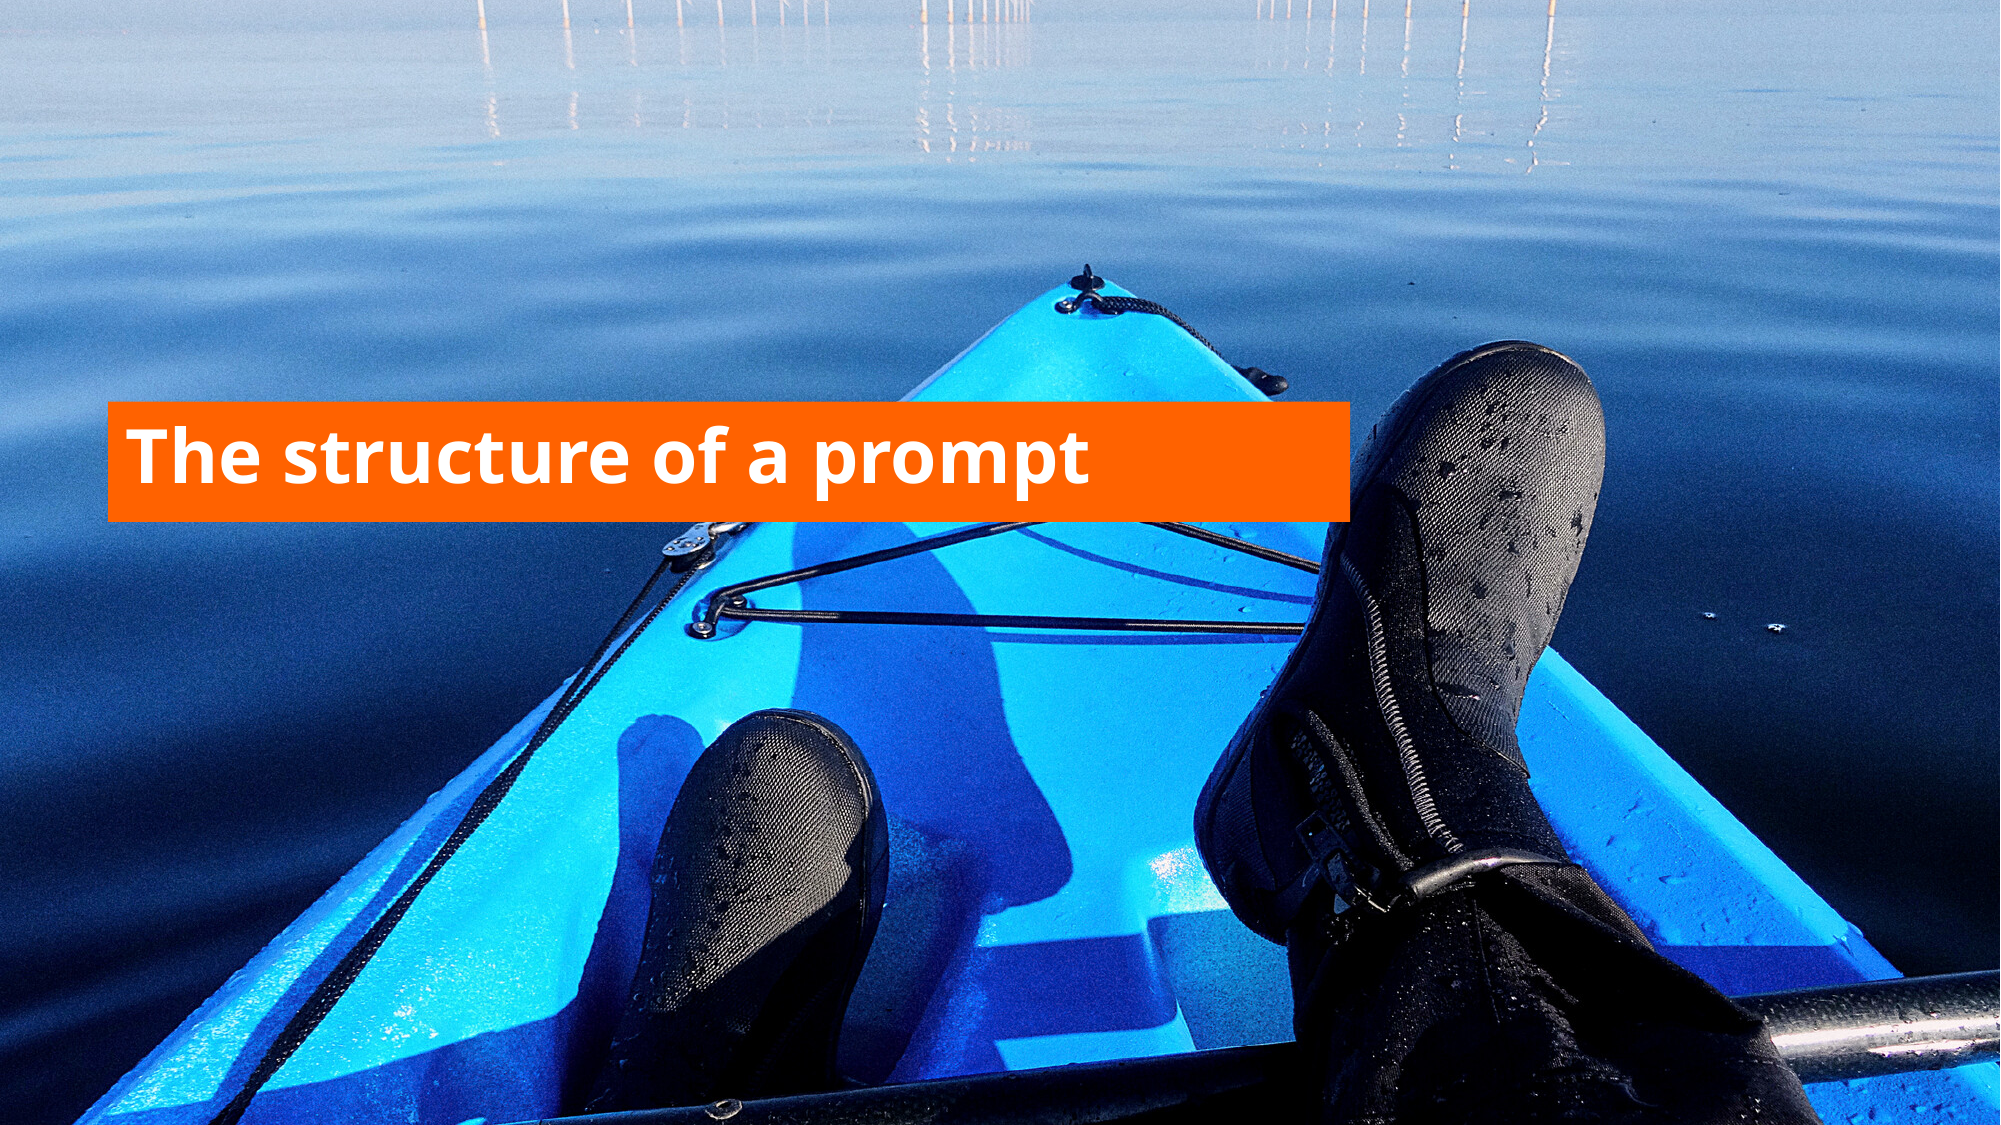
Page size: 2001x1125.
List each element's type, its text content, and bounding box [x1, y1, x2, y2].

picture [0, 0, 2000, 1125]
title The structure of a prompt [108, 401, 1351, 522]
